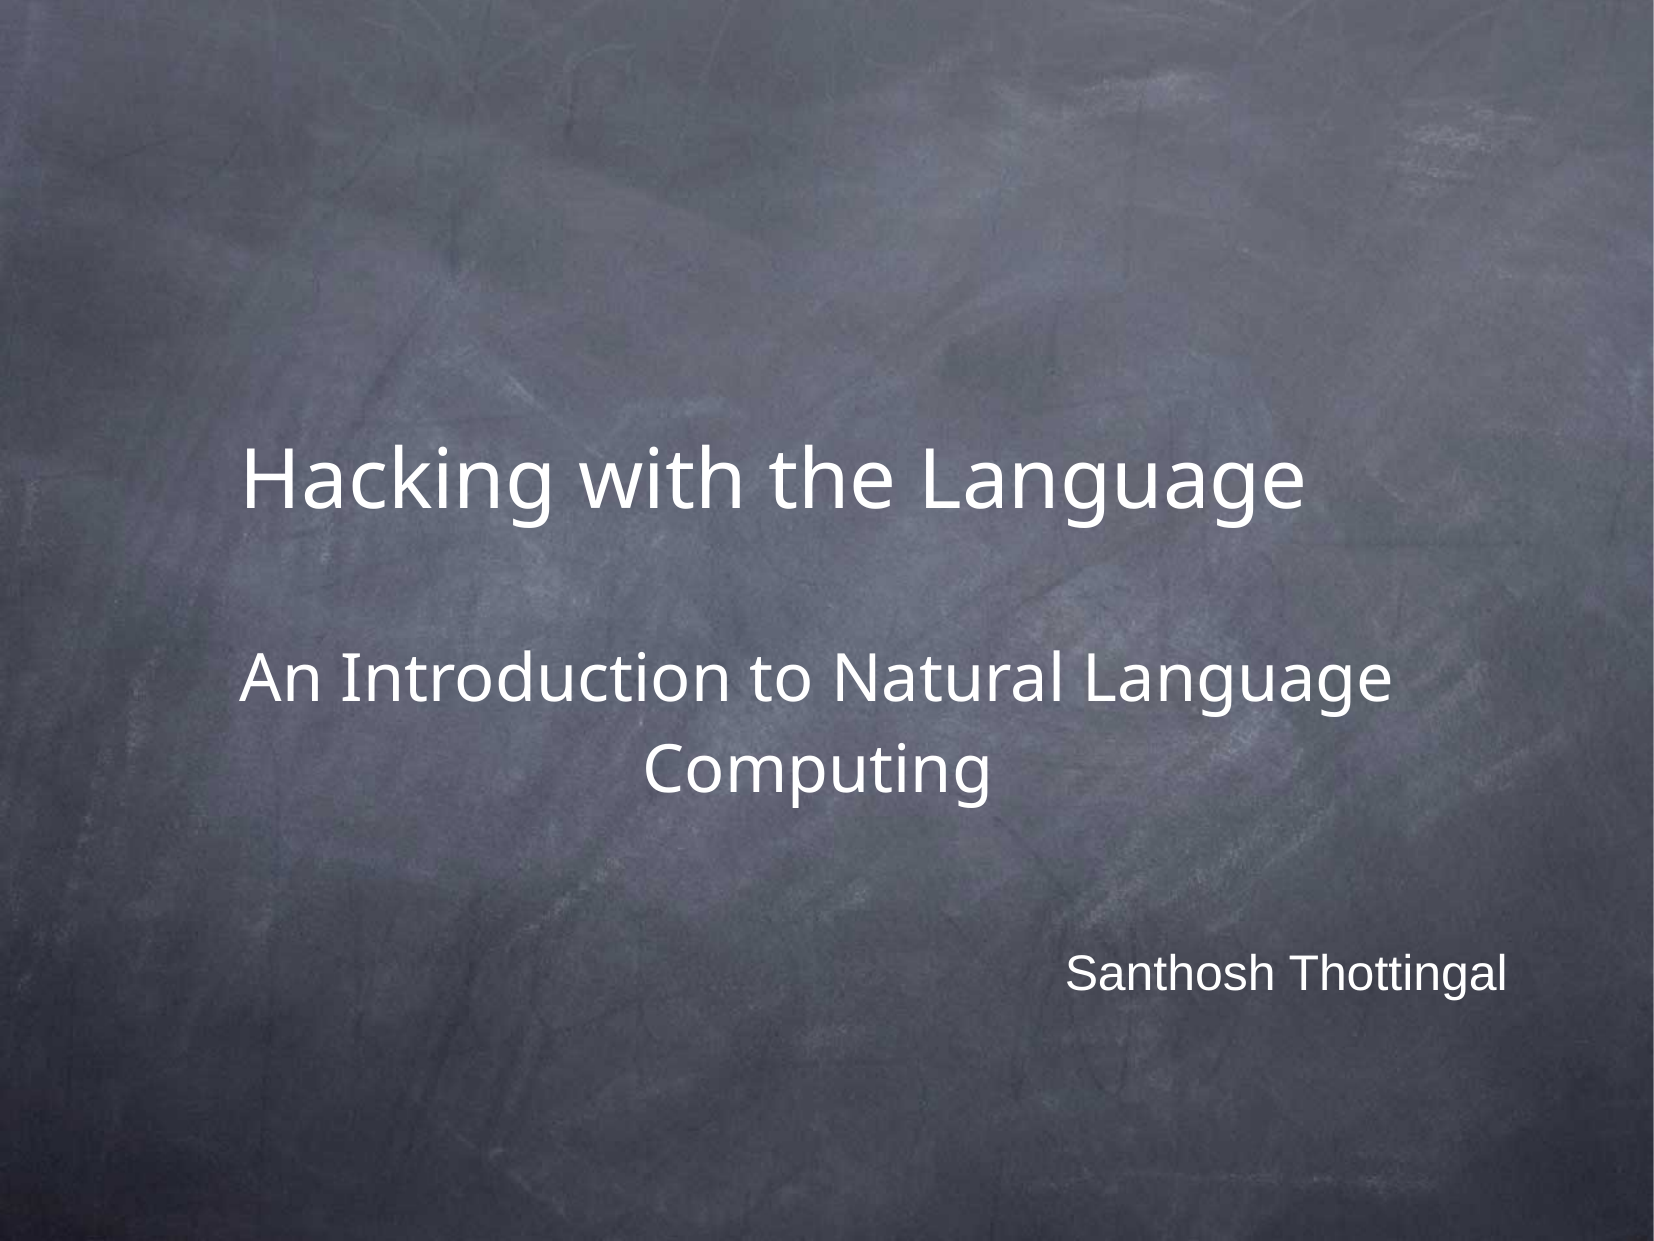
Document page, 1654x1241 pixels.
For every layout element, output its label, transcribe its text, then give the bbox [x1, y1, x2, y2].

picture [0, 0, 1654, 1241]
text_box Hacking with the Language [225, 412, 1351, 525]
text_box Santhosh Thottingal [1050, 937, 1538, 1013]
text_box An Introduction to Natural Language Computing [225, 623, 1463, 814]
